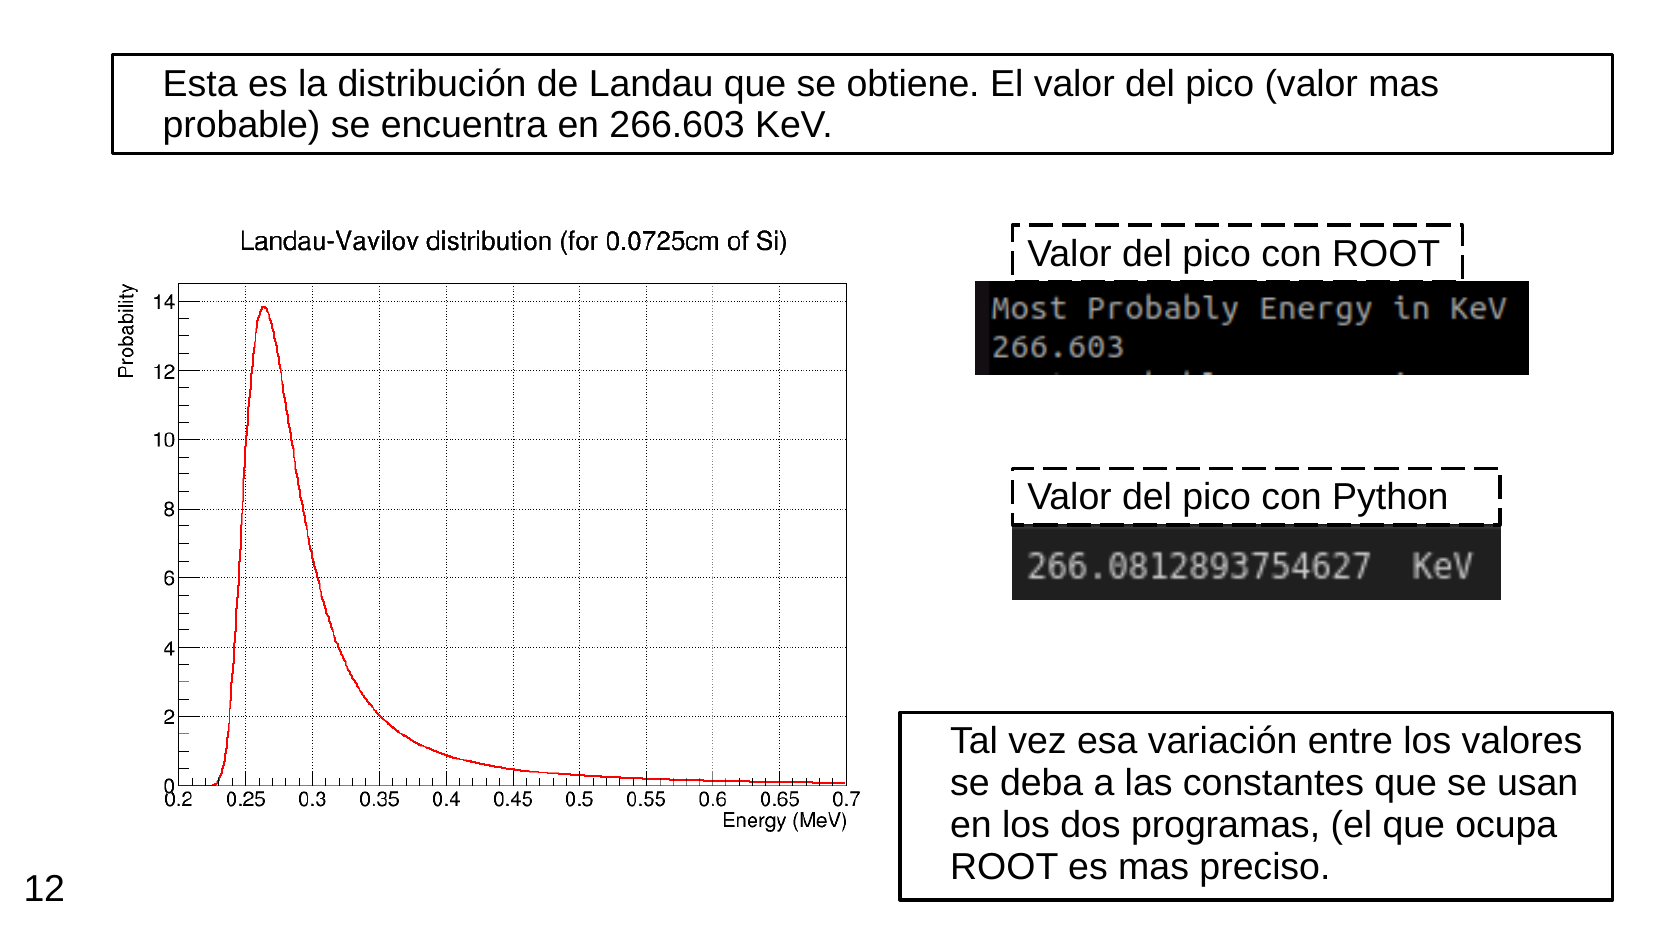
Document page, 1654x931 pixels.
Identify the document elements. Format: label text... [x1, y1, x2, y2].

text_box Valor del pico con Python [1012, 468, 1501, 526]
picture [975, 281, 1529, 376]
picture [1012, 526, 1501, 601]
text_box Tal vez esa variación entre los valores se deba a las constantes que se usan en los dos programas, (el que ocupa ROOT es mas preciso. [900, 712, 1613, 901]
picture [112, 224, 869, 838]
text_box Esta es la distribución de Landau que se obtiene. El valor del pico (valor mas probable) se encuentra en 266.603 KeV. [112, 54, 1613, 154]
text_box Valor del pico con ROOT [1012, 225, 1463, 282]
text_box <number> [8, 860, 638, 931]
